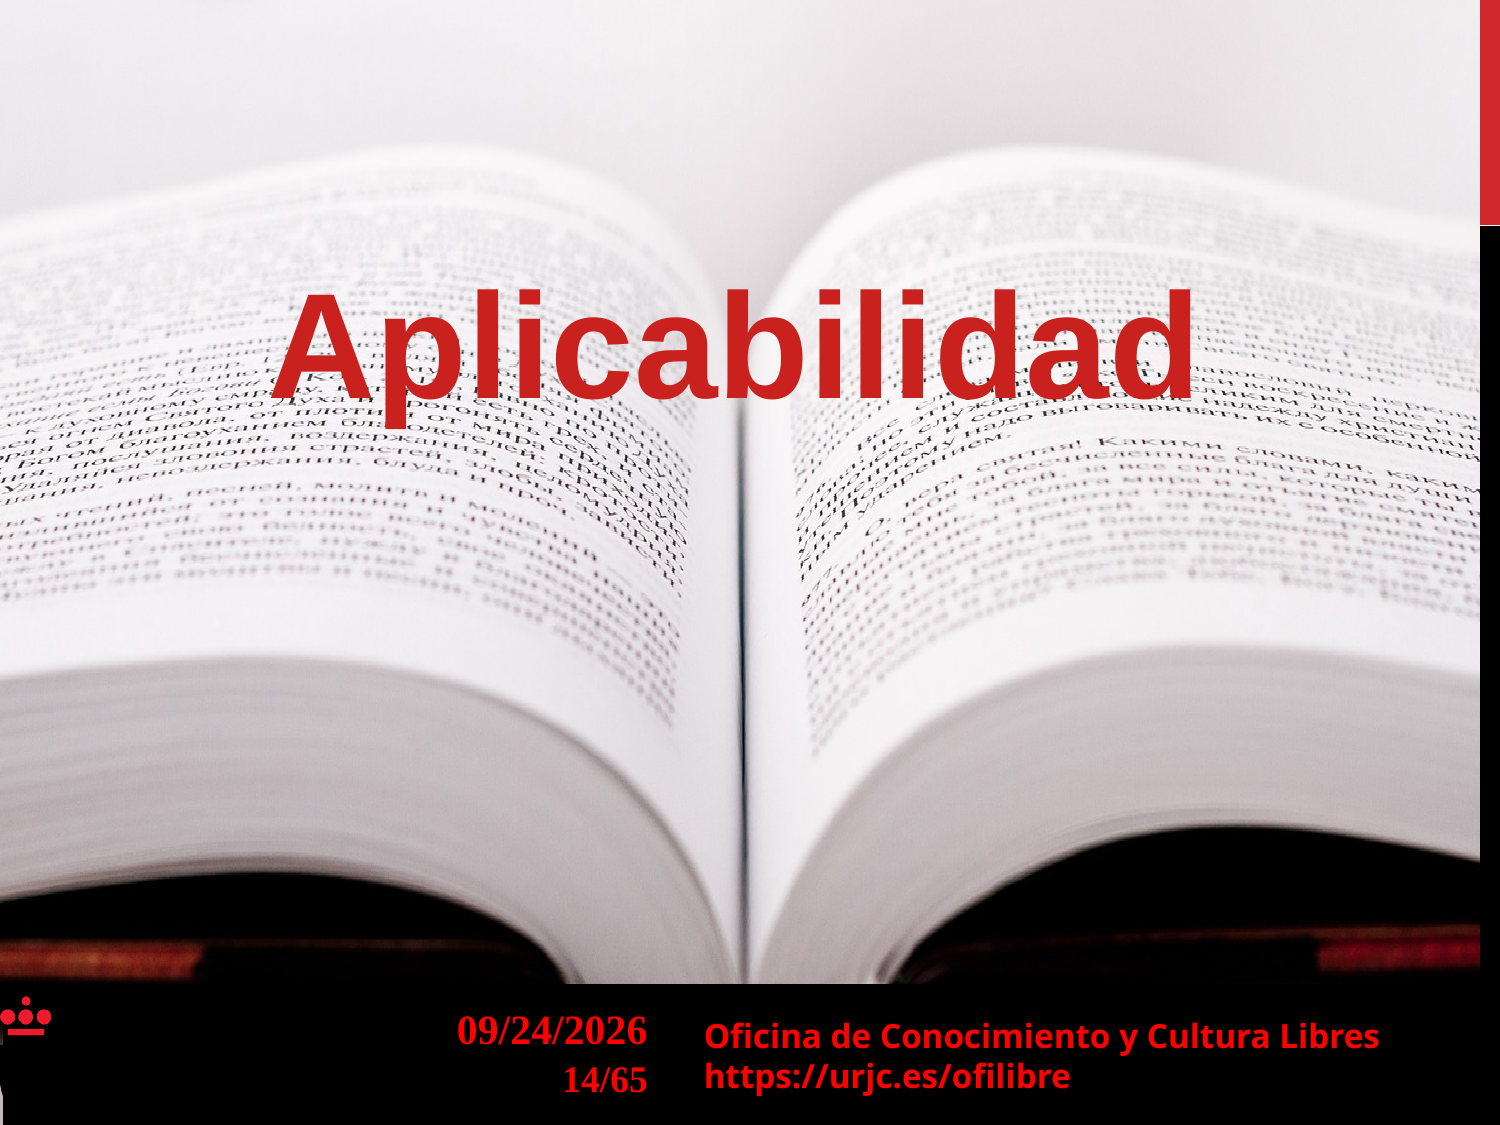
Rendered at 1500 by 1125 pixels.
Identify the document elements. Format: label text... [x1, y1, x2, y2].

text_box Aplicabilidad [120, 254, 1351, 605]
picture [0, 0, 1500, 1014]
title [75, 285, 1425, 661]
